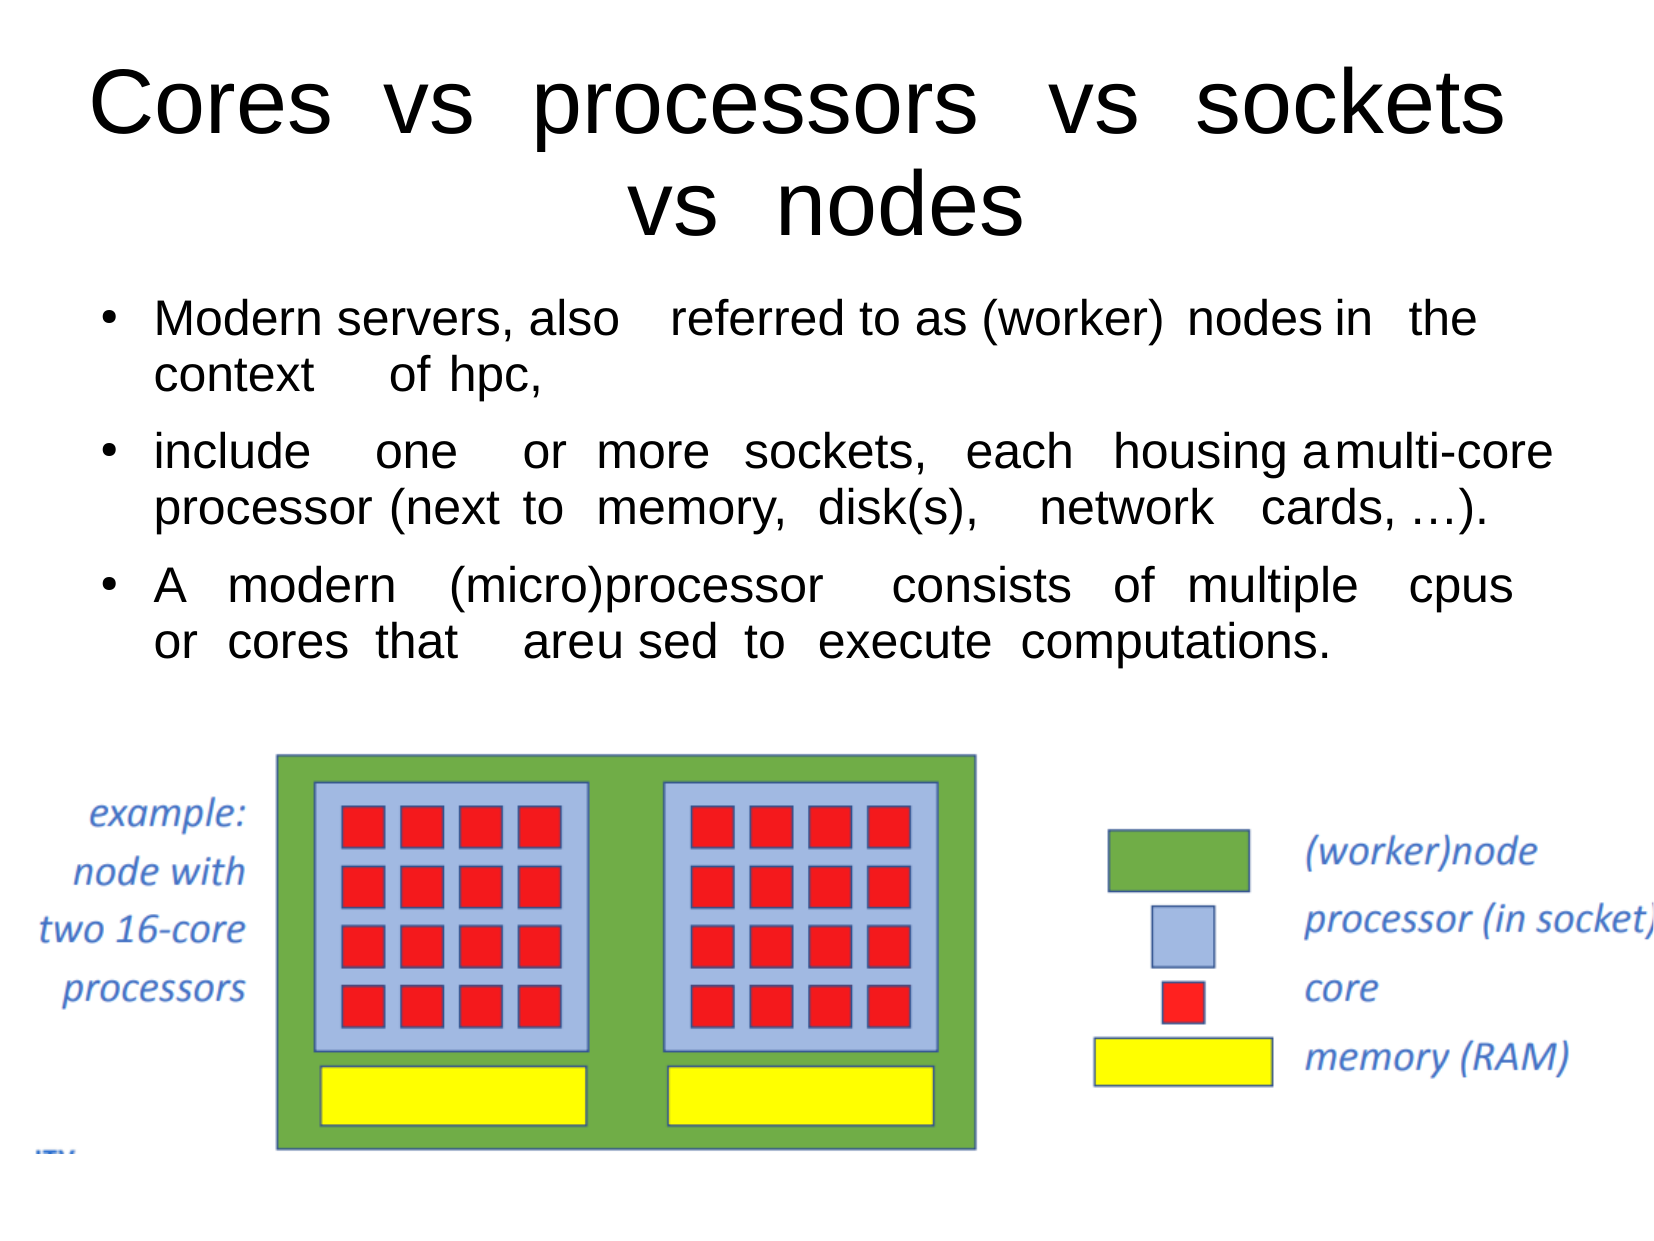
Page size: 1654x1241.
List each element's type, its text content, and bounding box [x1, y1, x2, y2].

list Modern servers, also referred to as (worker) nodes in the context of hpc, include one or more sockets, each housing a multi-core processor (next to memory, disk(s), network cards, …). A modern (micro)processor consists of multiple cpus or cores that are u sed to execute computations. [82, 290, 1571, 744]
title Cores vs processors vs sockets vs nodes [82, 49, 1571, 257]
picture [35, 744, 1654, 1154]
